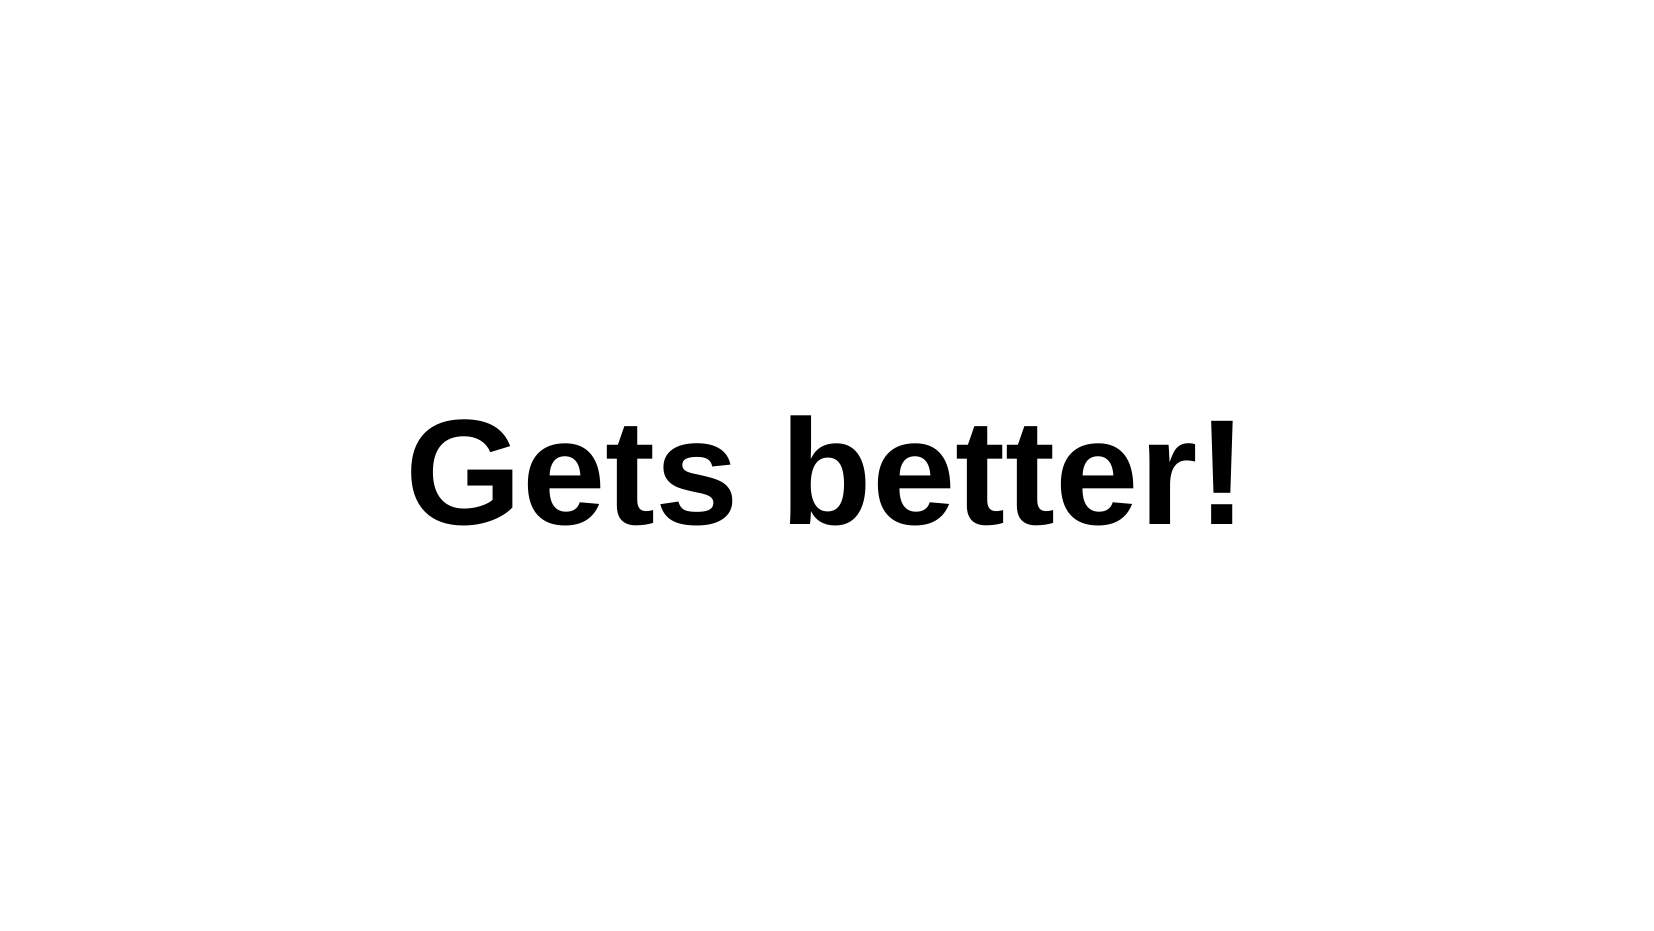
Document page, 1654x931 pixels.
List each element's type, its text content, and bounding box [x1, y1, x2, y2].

title Gets better! [82, 37, 1571, 908]
